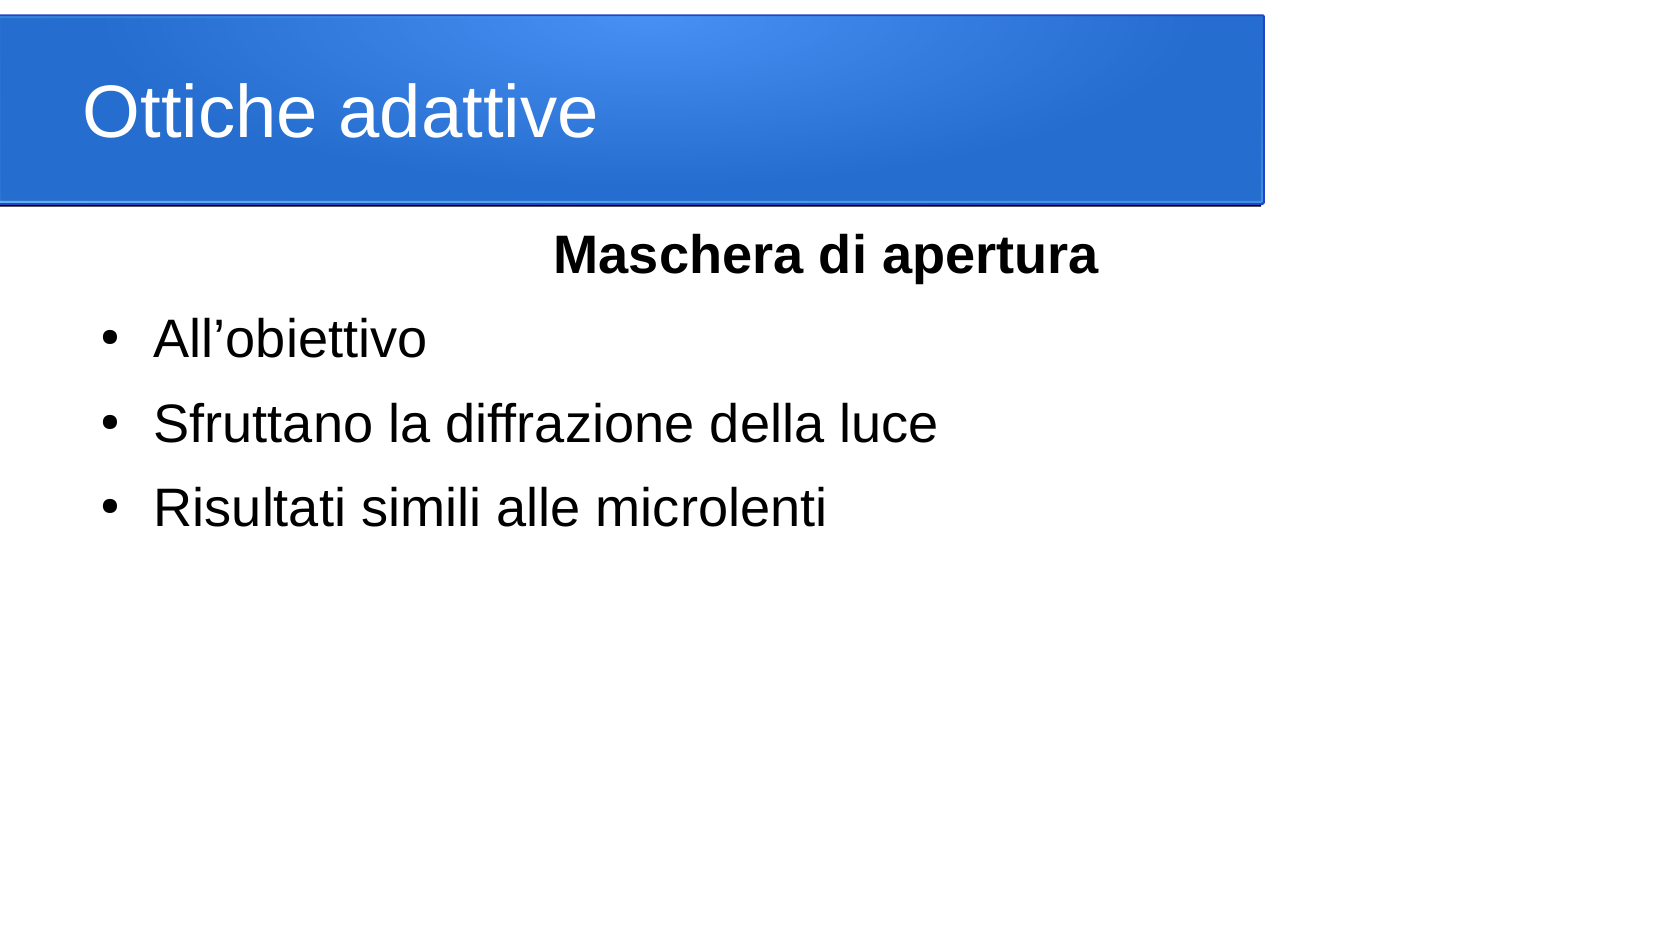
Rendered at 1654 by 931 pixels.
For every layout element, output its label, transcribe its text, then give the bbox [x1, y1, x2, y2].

title Ottiche adattive [82, 35, 1235, 189]
list Maschera di apertura All’obiettivo Sfruttano la diffrazione della luce Risultati simili alle microlenti [82, 224, 1571, 764]
